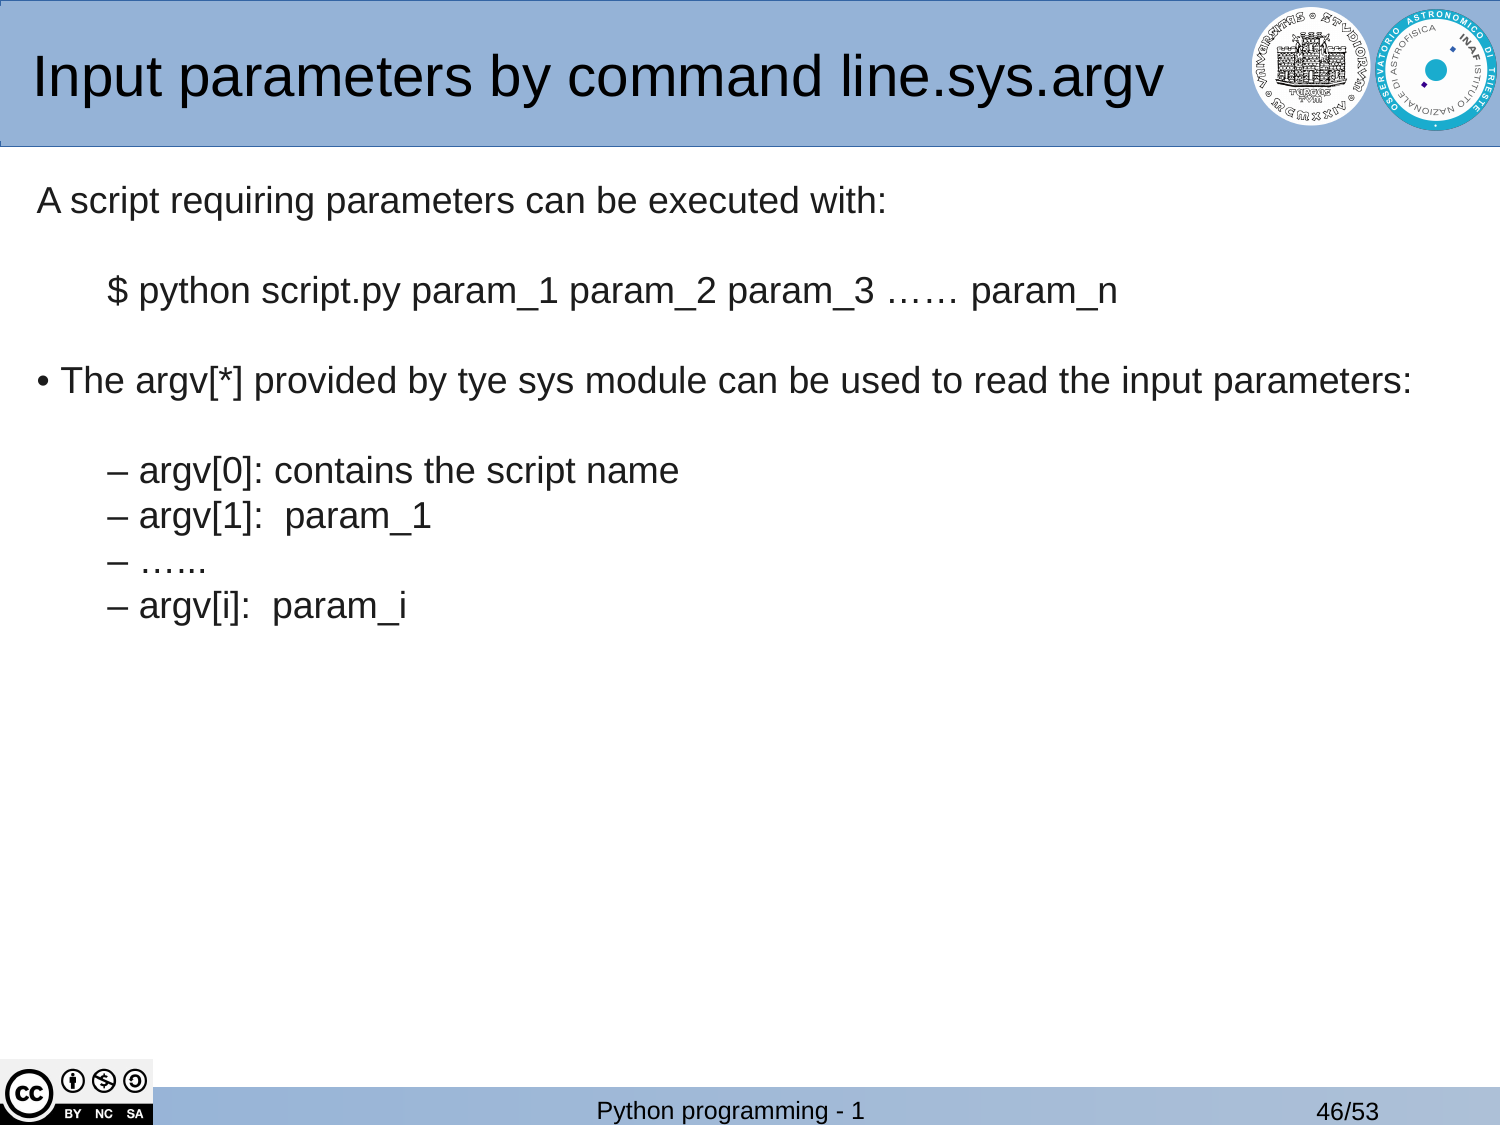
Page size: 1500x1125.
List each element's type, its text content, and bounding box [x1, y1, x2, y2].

text_box Input parameters by command line.sys.argv [0, 5, 1243, 141]
picture [1252, 0, 1500, 156]
picture [0, 1059, 153, 1125]
list A script requiring parameters can be executed with: $ python script.py param_1 param_2 param_3 …… param_n • The argv[*] provided by tye sys module can be used to read the input parameters: – argv[0]: contains the script name – argv[1]: param_1 – …... – argv[i]: param_i [21, 168, 1455, 1041]
